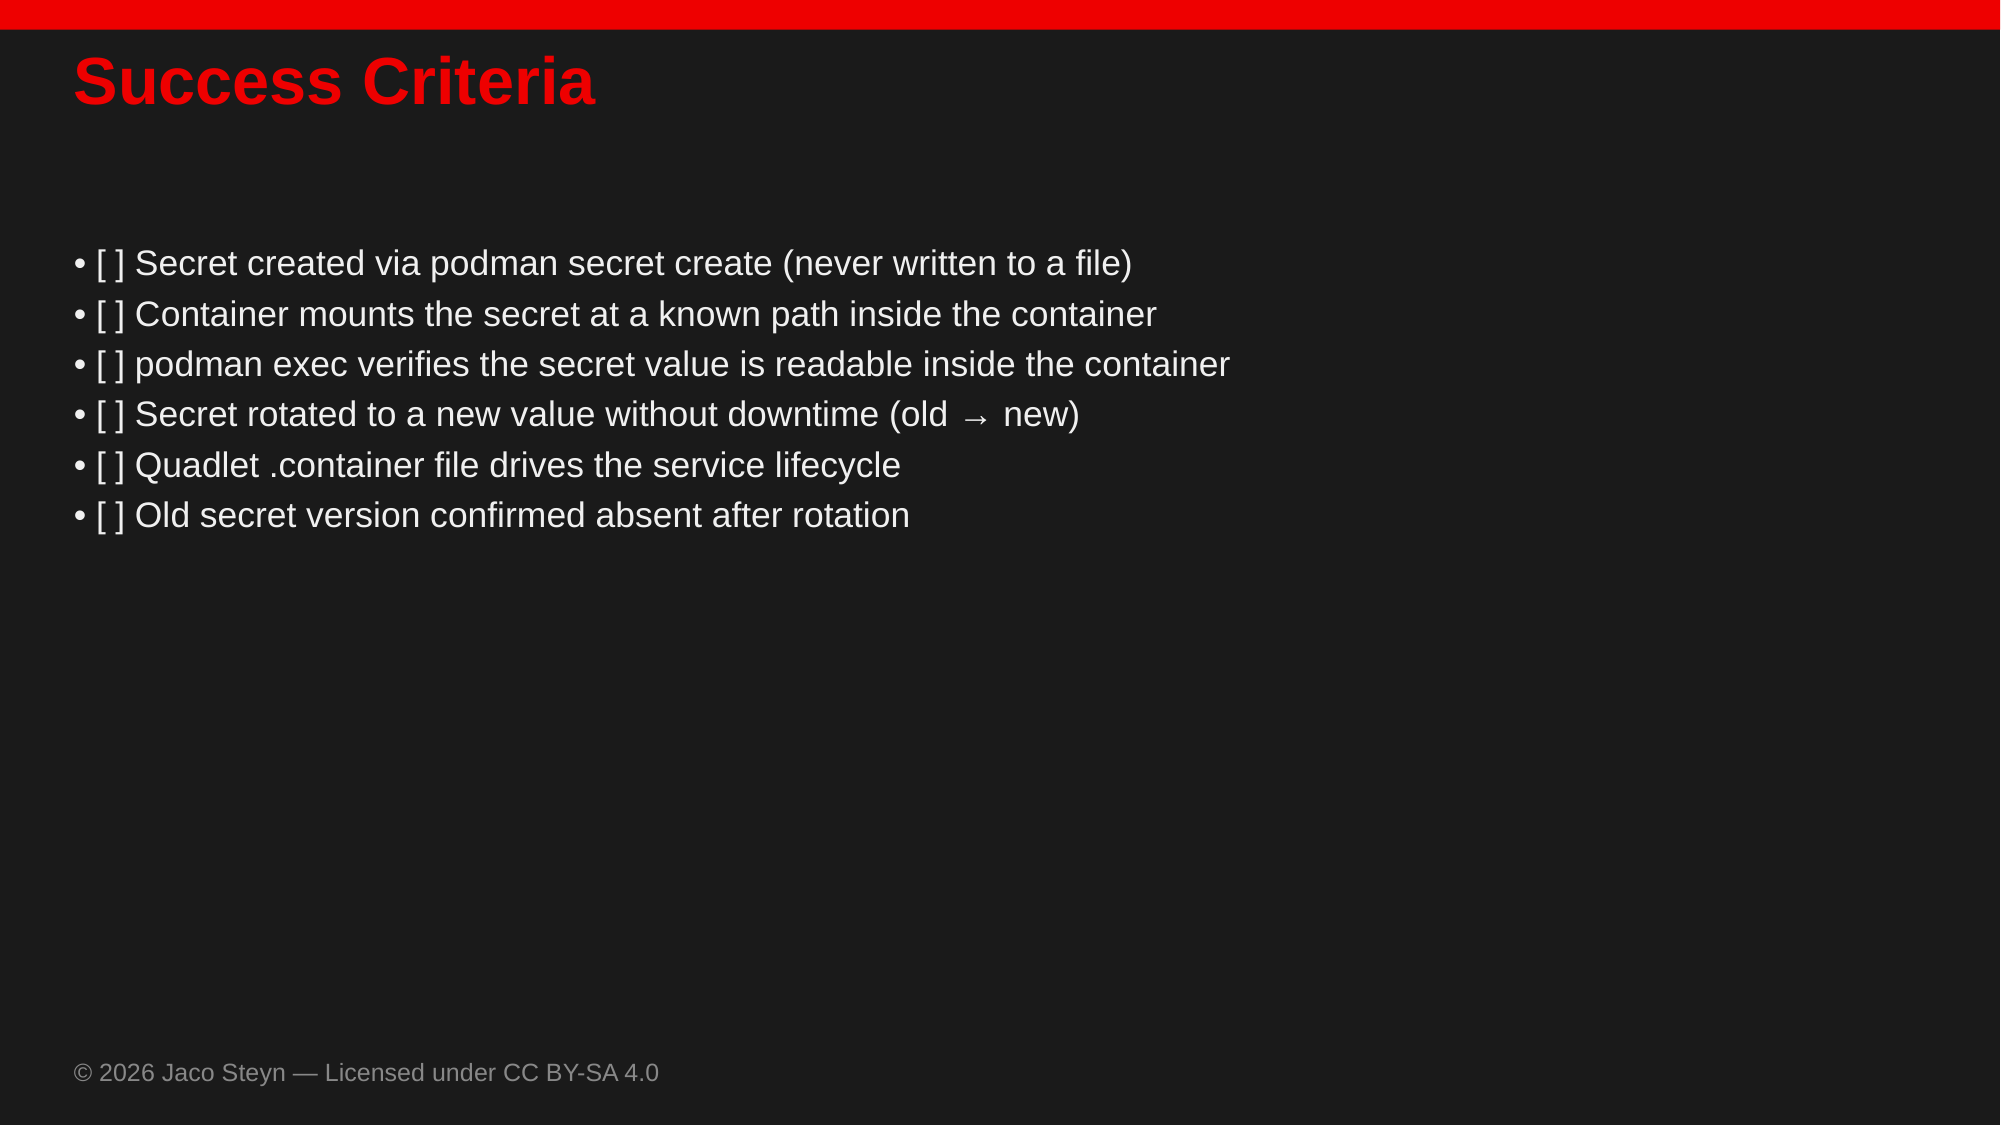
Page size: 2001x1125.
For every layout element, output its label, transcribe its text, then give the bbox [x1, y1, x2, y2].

text_box Success Criteria [59, 36, 1942, 208]
text_box © 2026 Jaco Steyn — Licensed under CC BY-SA 4.0 [59, 1051, 1942, 1093]
text_box • [ ] Secret created via podman secret create (never written to a file) • [ ] Container mounts the secret at a known path inside the container • [ ] podman exec verifies the secret value is readable inside the container • [ ] Secret rotated to a new value without downtime (old → new) • [ ] Quadlet .container file drives the service lifecycle • [ ] Old secret version confirmed absent after rotation [59, 236, 1942, 1037]
text_box [0, 0, 2001, 30]
